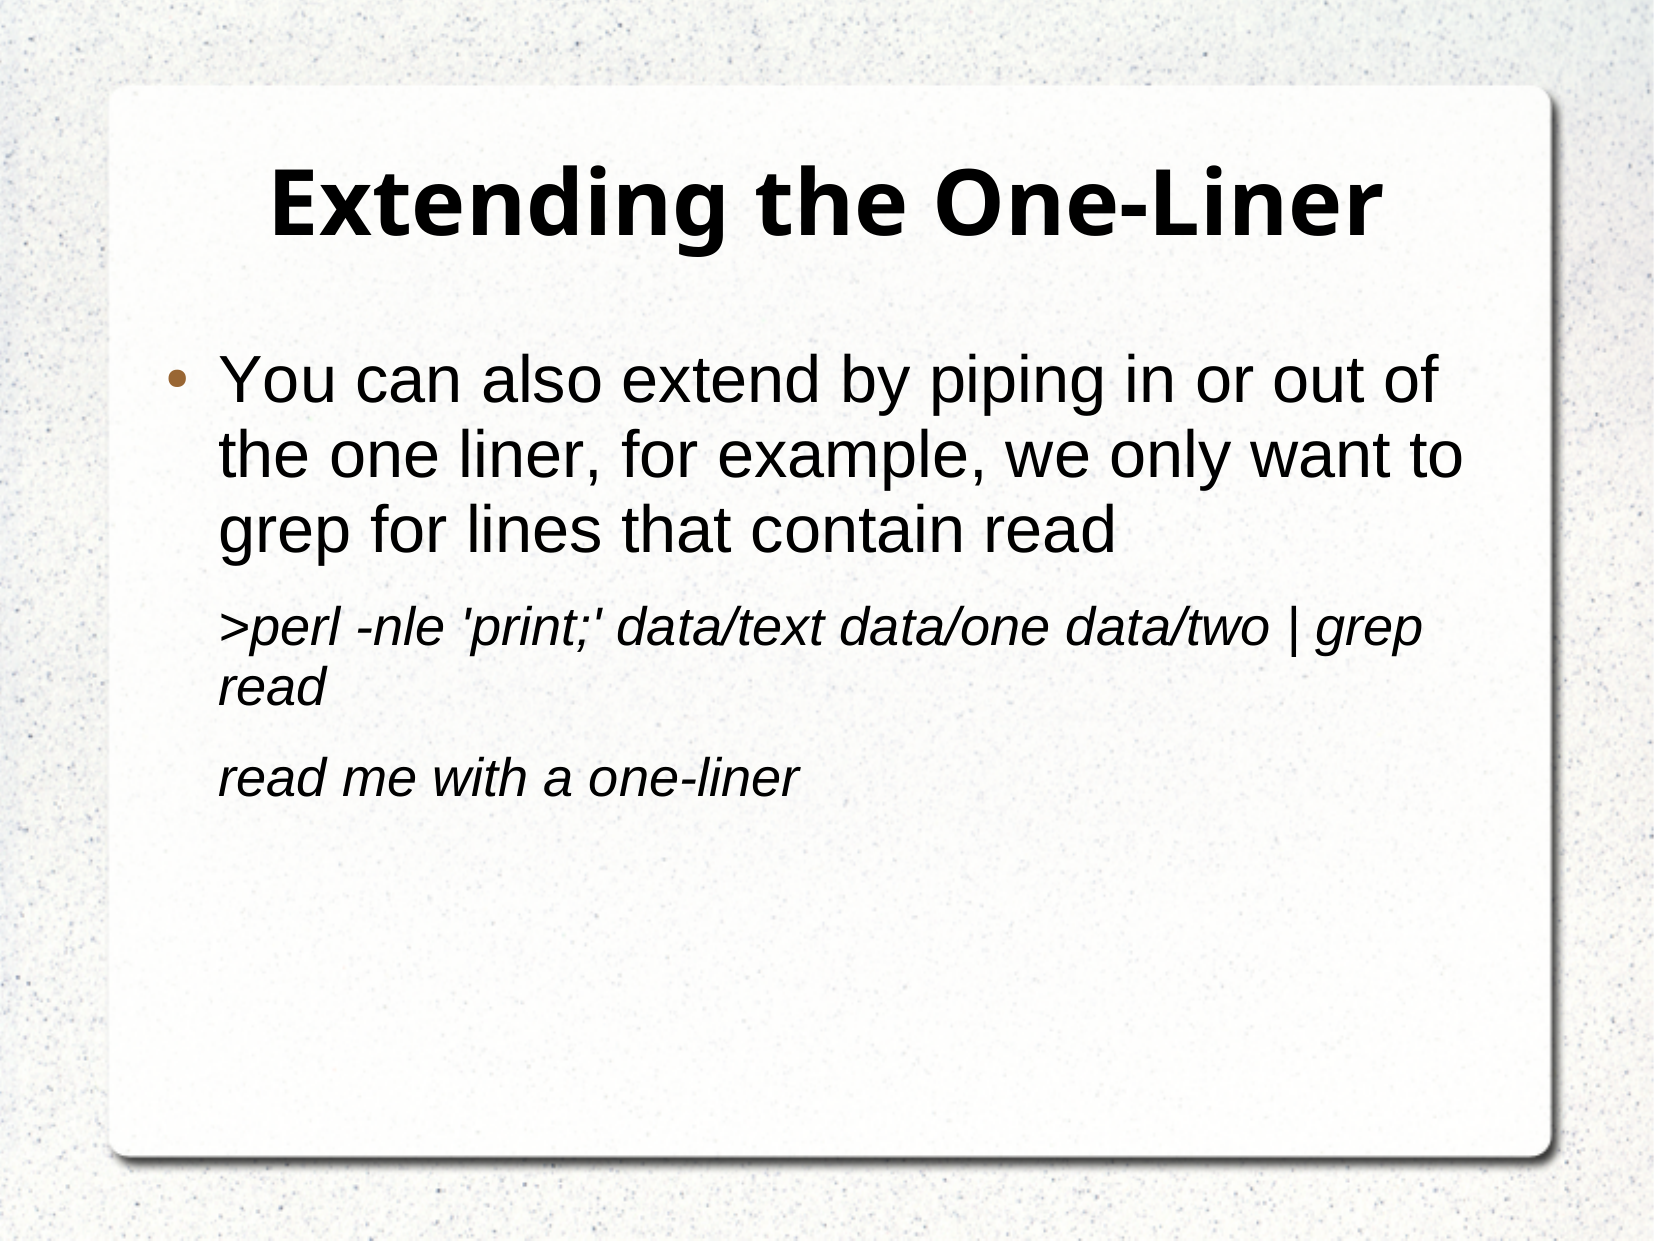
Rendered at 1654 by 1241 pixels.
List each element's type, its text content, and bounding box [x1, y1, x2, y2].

list You can also extend by piping in or out of the one liner, for example, we only want to grep for lines that contain read >perl -nle 'print;' data/text data/one data/two | grep read read me with a one-liner [147, 342, 1506, 978]
title Extending the One-Liner [118, 96, 1536, 304]
picture [0, 0, 1654, 1241]
